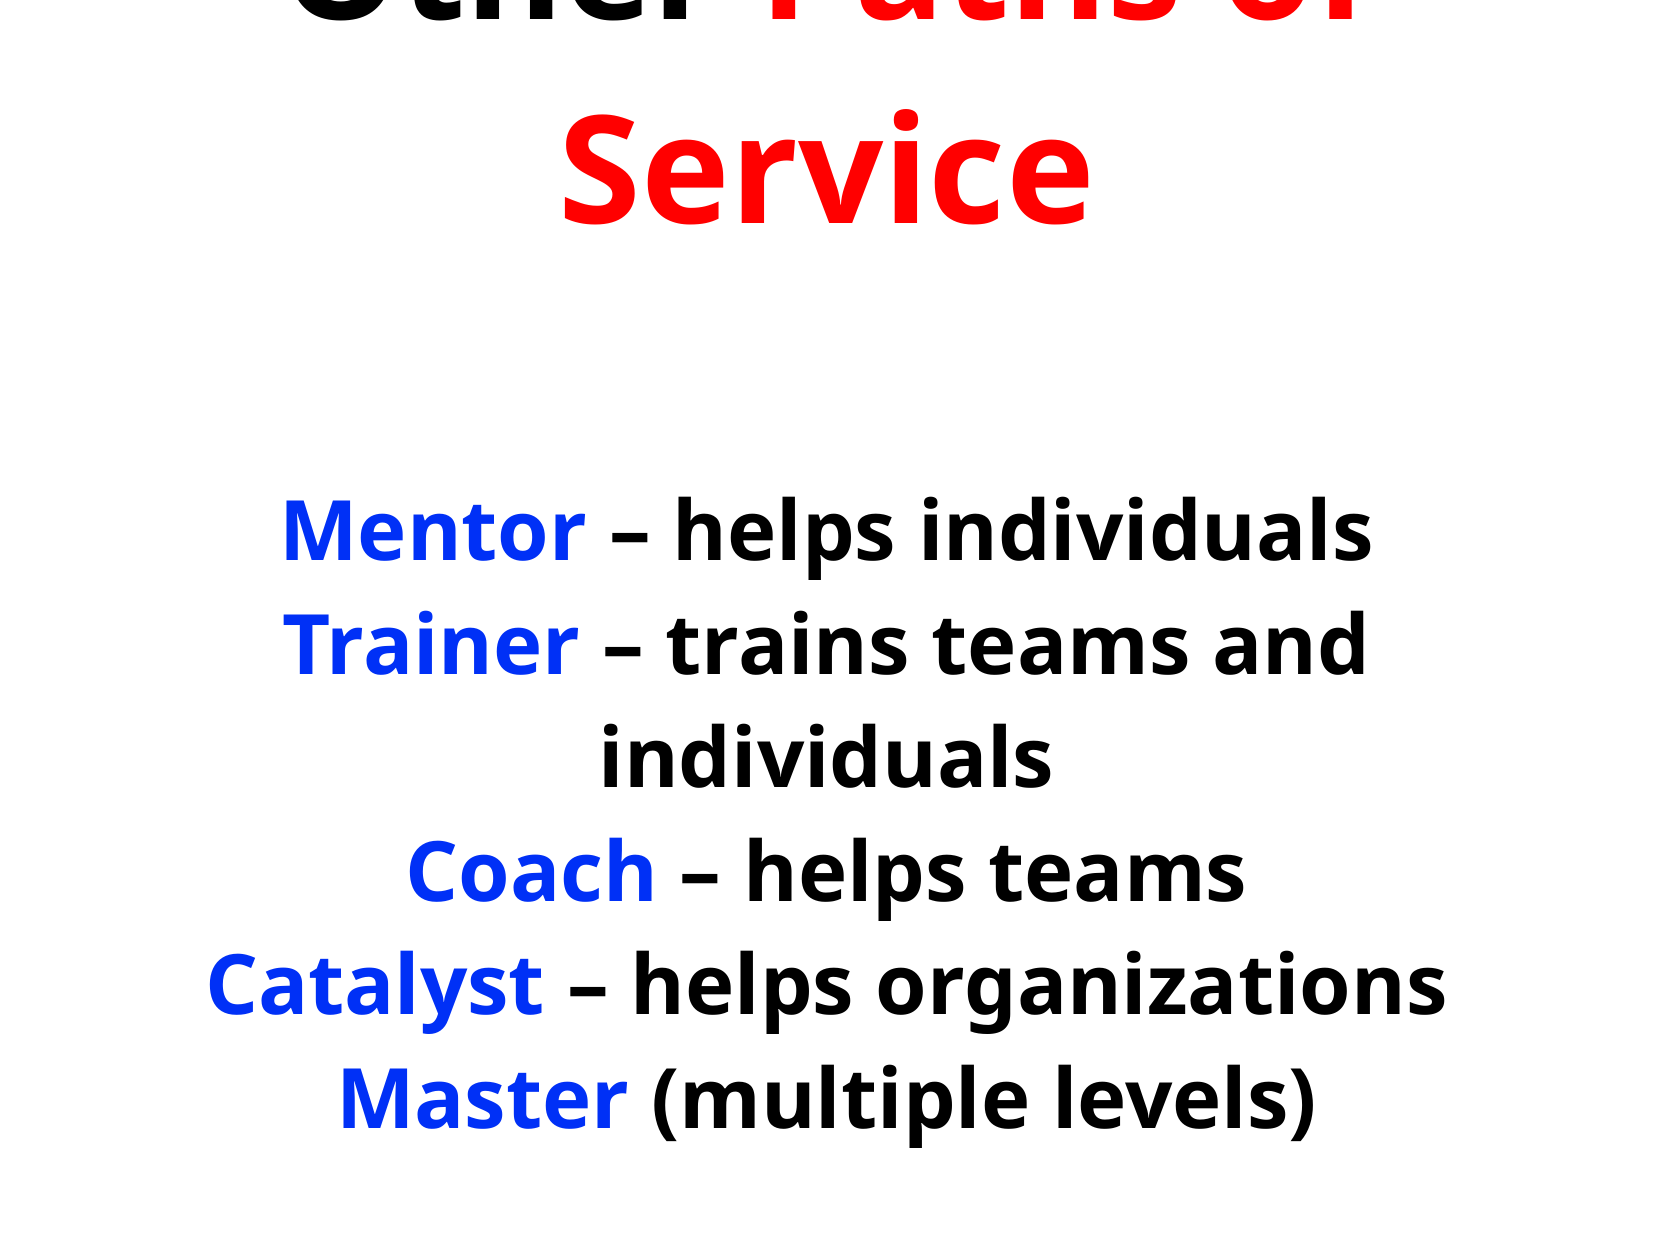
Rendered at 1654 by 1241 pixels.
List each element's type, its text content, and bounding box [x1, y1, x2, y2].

title Other Paths of Service Mentor – helps individuals Trainer – trains teams and individuals Coach – helps teams Catalyst – helps organizations Master (multiple levels) [59, 57, 1595, 1182]
